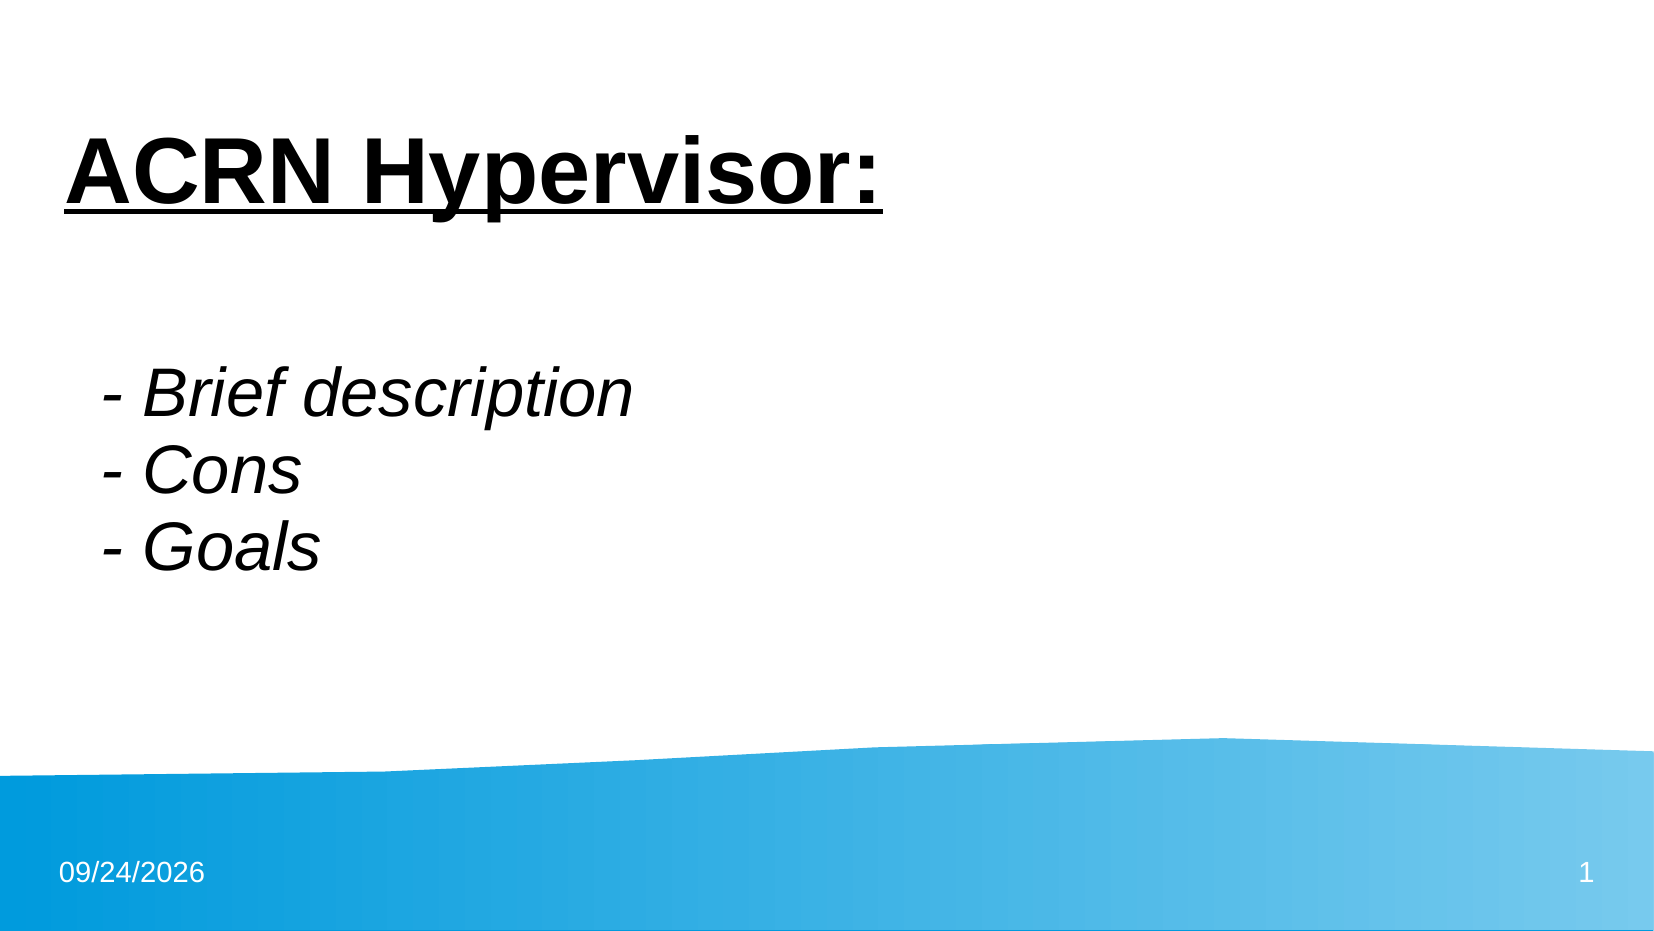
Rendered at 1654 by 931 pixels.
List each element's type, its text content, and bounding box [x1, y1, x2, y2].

title - Brief description - Cons - Goals [100, 354, 813, 662]
title ACRN Hypervisor: [23, 54, 924, 288]
